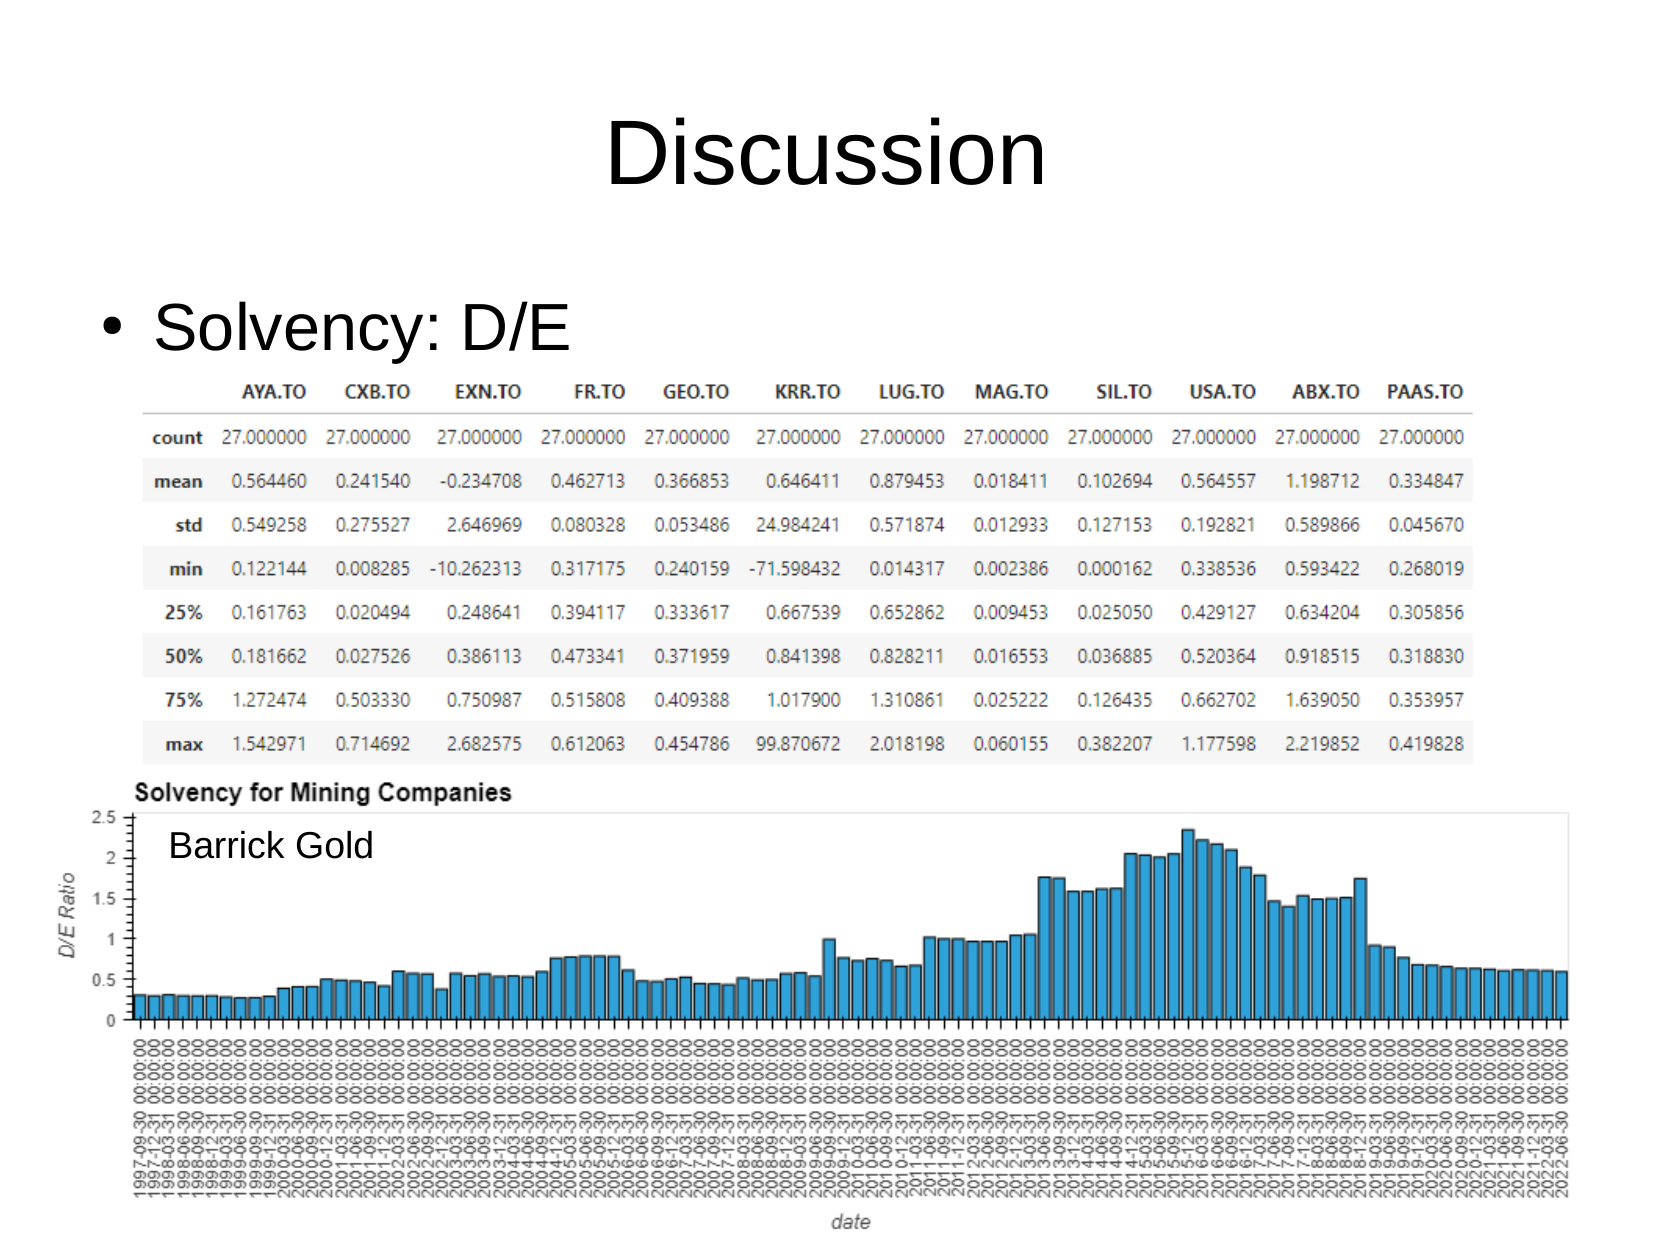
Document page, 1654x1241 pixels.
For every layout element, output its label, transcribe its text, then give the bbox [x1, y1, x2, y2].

picture [129, 366, 1506, 779]
picture [51, 767, 1615, 1237]
text_box Barrick Gold [153, 817, 650, 875]
list Solvency: D/E [82, 290, 1571, 1109]
title Discussion [82, 49, 1571, 257]
